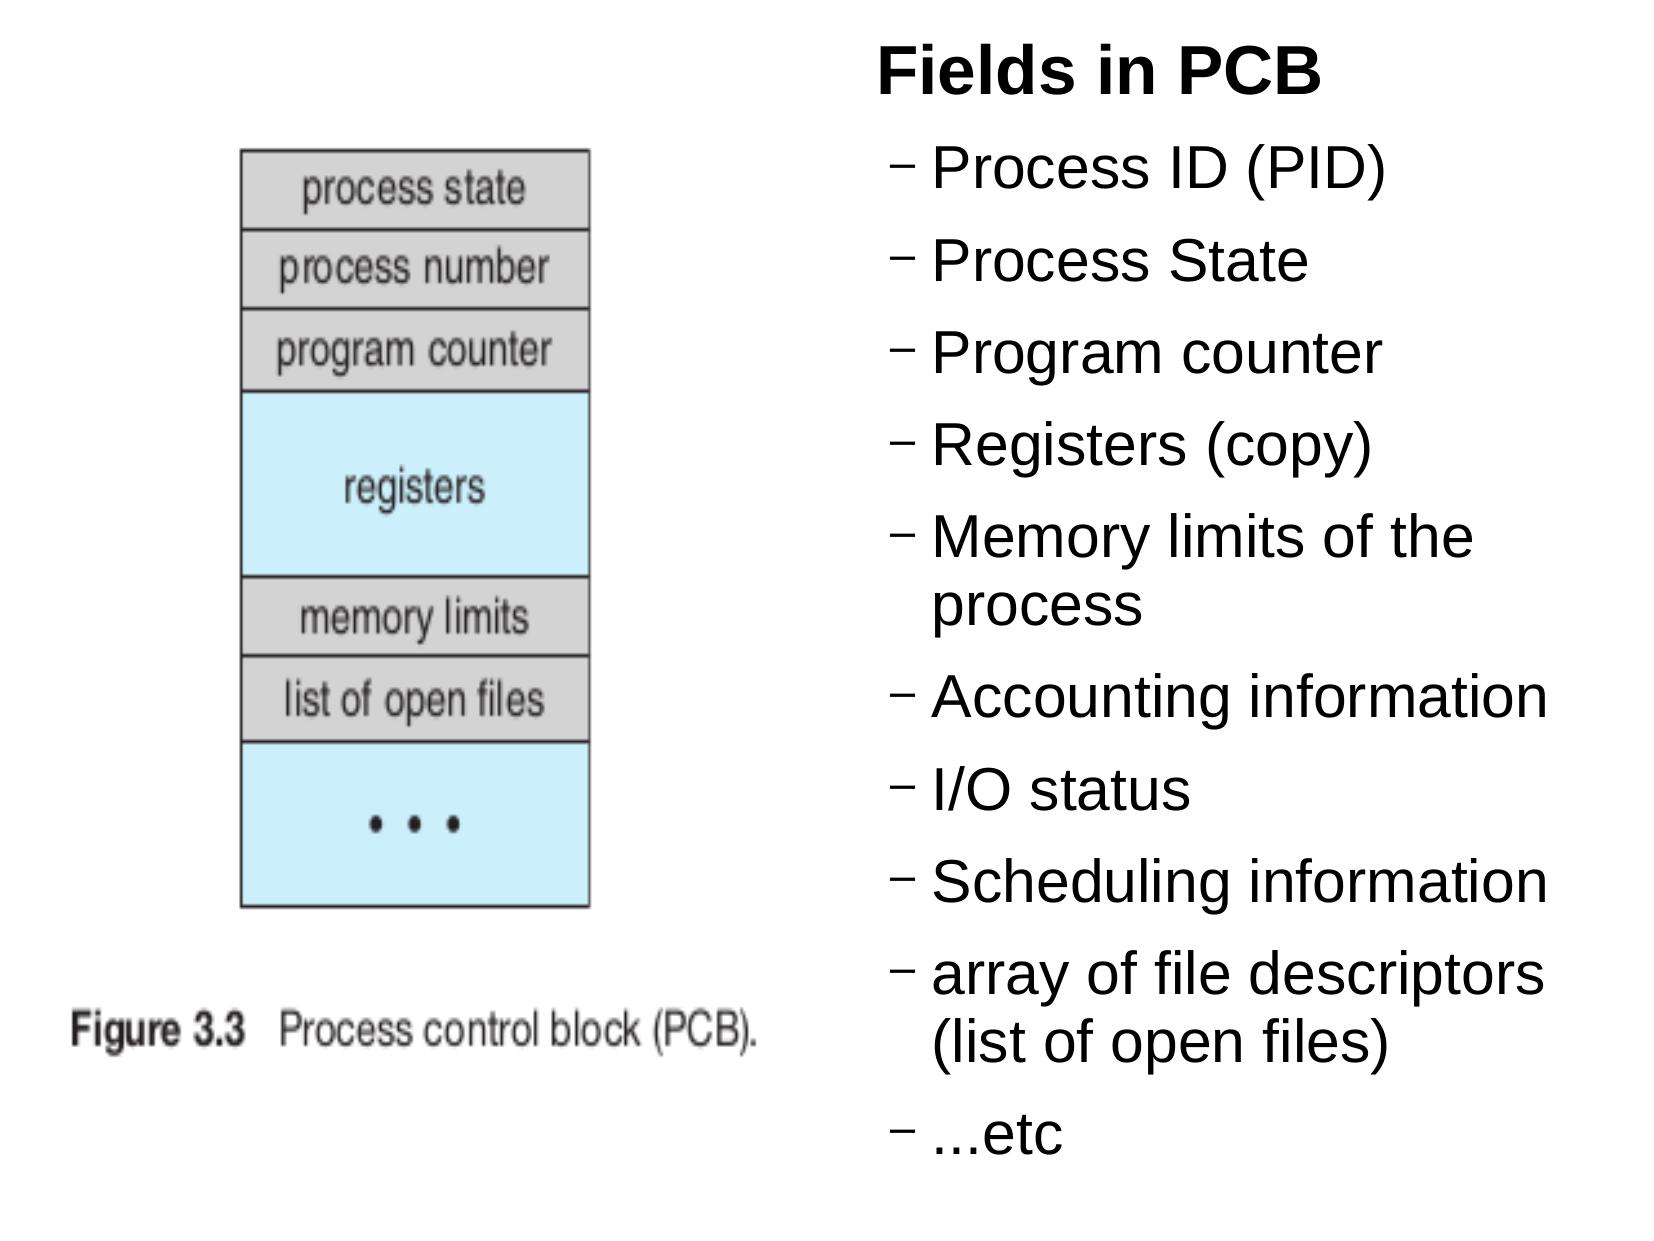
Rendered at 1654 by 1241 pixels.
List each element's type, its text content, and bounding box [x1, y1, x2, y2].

list Fields in PCB Process ID (PID) Process State Program counter Registers (copy) Memory limits of the process Accounting information I/O status Scheduling information array of file descriptors (list of open files) ...etc [821, 31, 1595, 1182]
picture [55, 78, 821, 1071]
